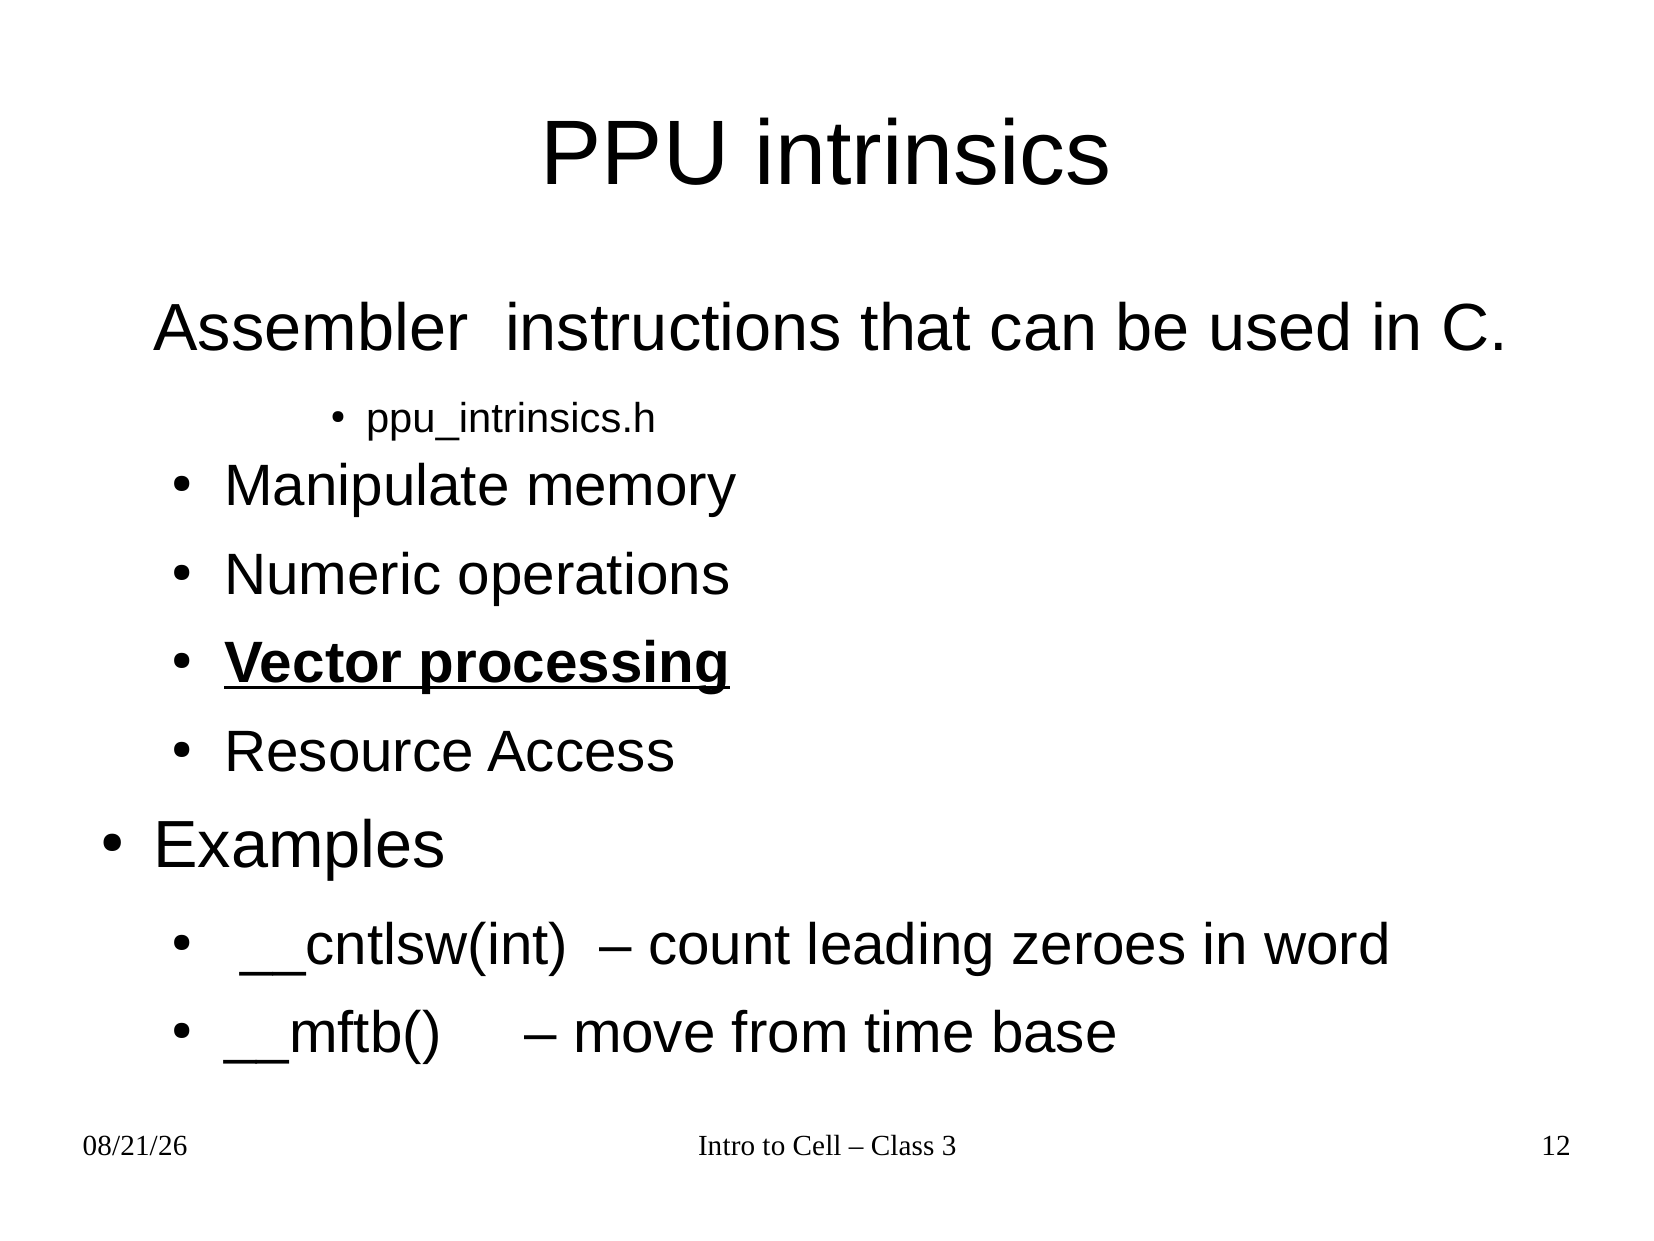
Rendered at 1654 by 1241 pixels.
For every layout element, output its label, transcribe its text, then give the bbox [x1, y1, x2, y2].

list Assembler instructions that can be used in C. ppu_intrinsics.h Manipulate memory Numeric operations Vector processing Resource Access Examples __cntlsw(int) – count leading zeroes in word __mftb() – move from time base [82, 290, 1571, 1094]
title PPU intrinsics [82, 56, 1571, 250]
